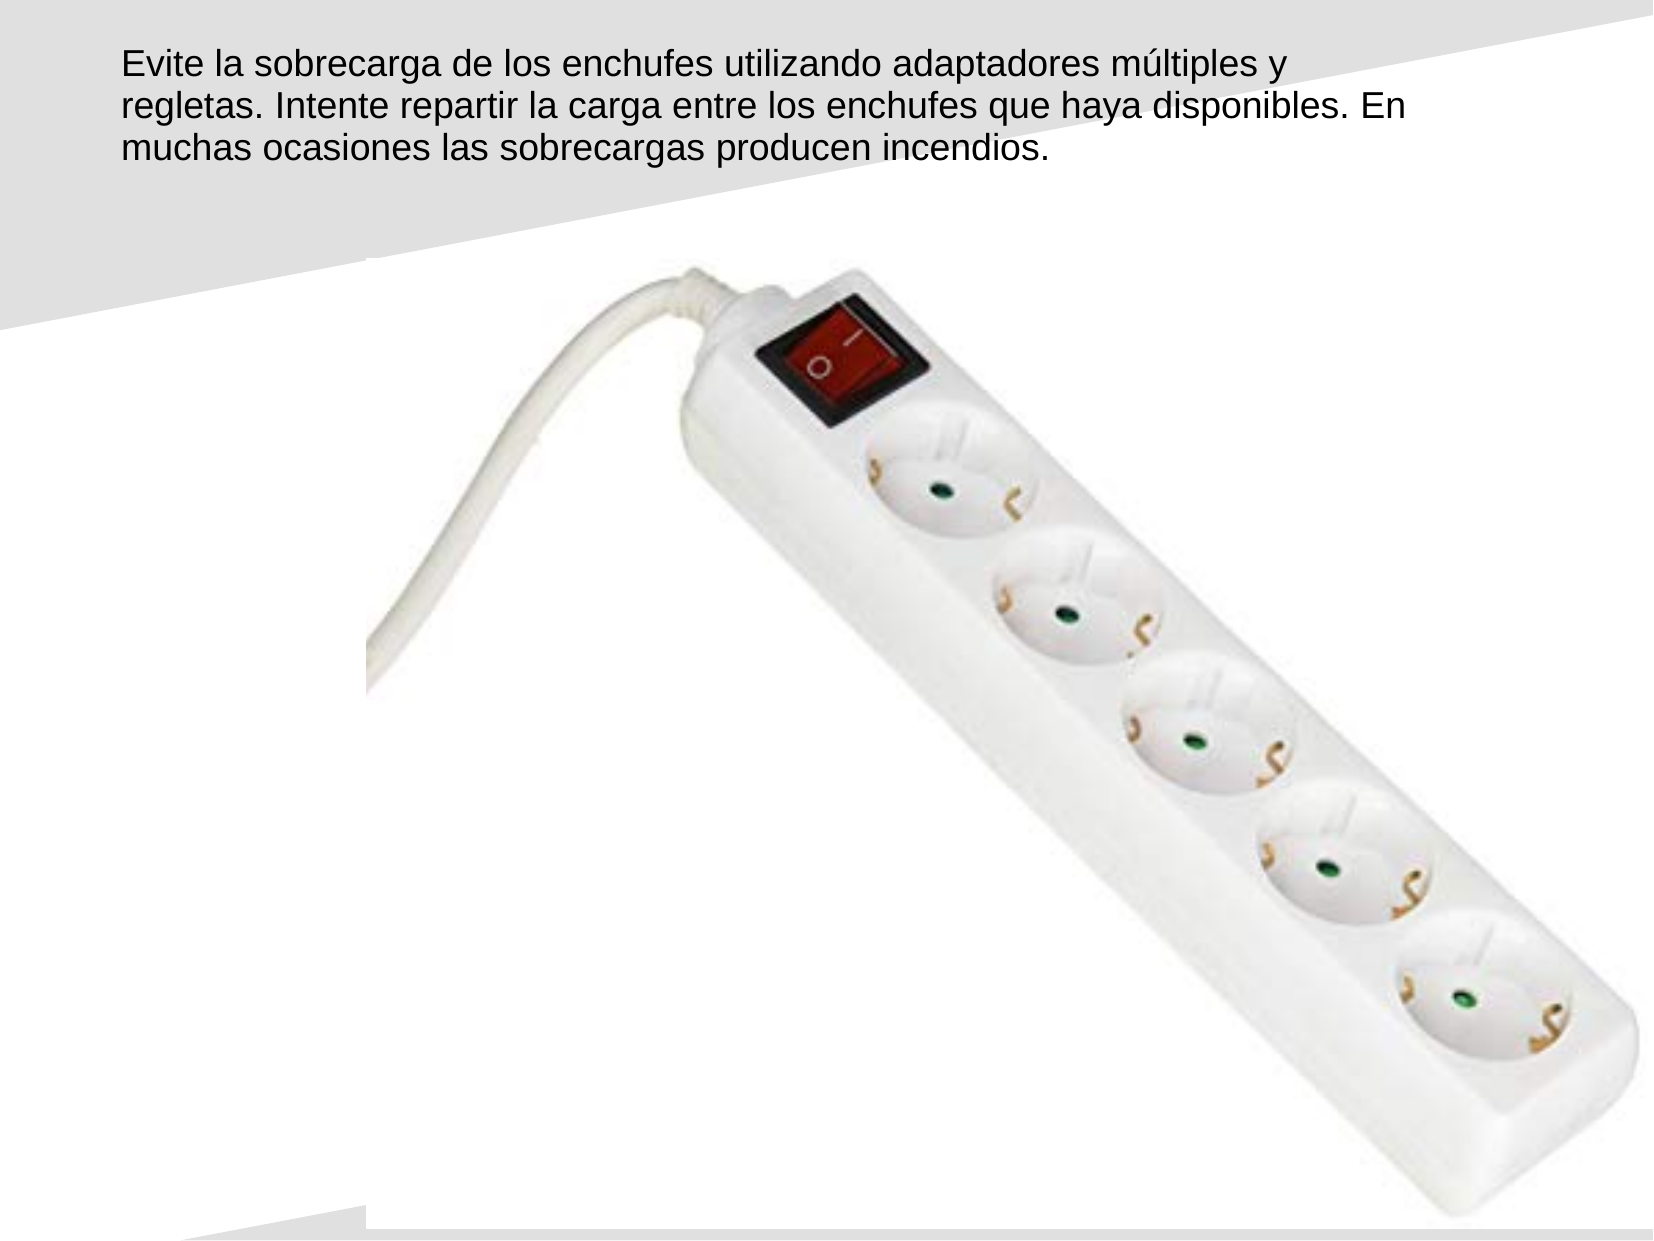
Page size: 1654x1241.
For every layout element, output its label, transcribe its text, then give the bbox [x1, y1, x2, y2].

picture [366, 258, 1653, 1229]
text_box Evite la sobrecarga de los enchufes utilizando adaptadores múltiples y regletas. Intente repartir la carga entre los enchufes que haya disponibles. En muchas ocasiones las sobrecargas producen incendios. [106, 35, 1441, 261]
